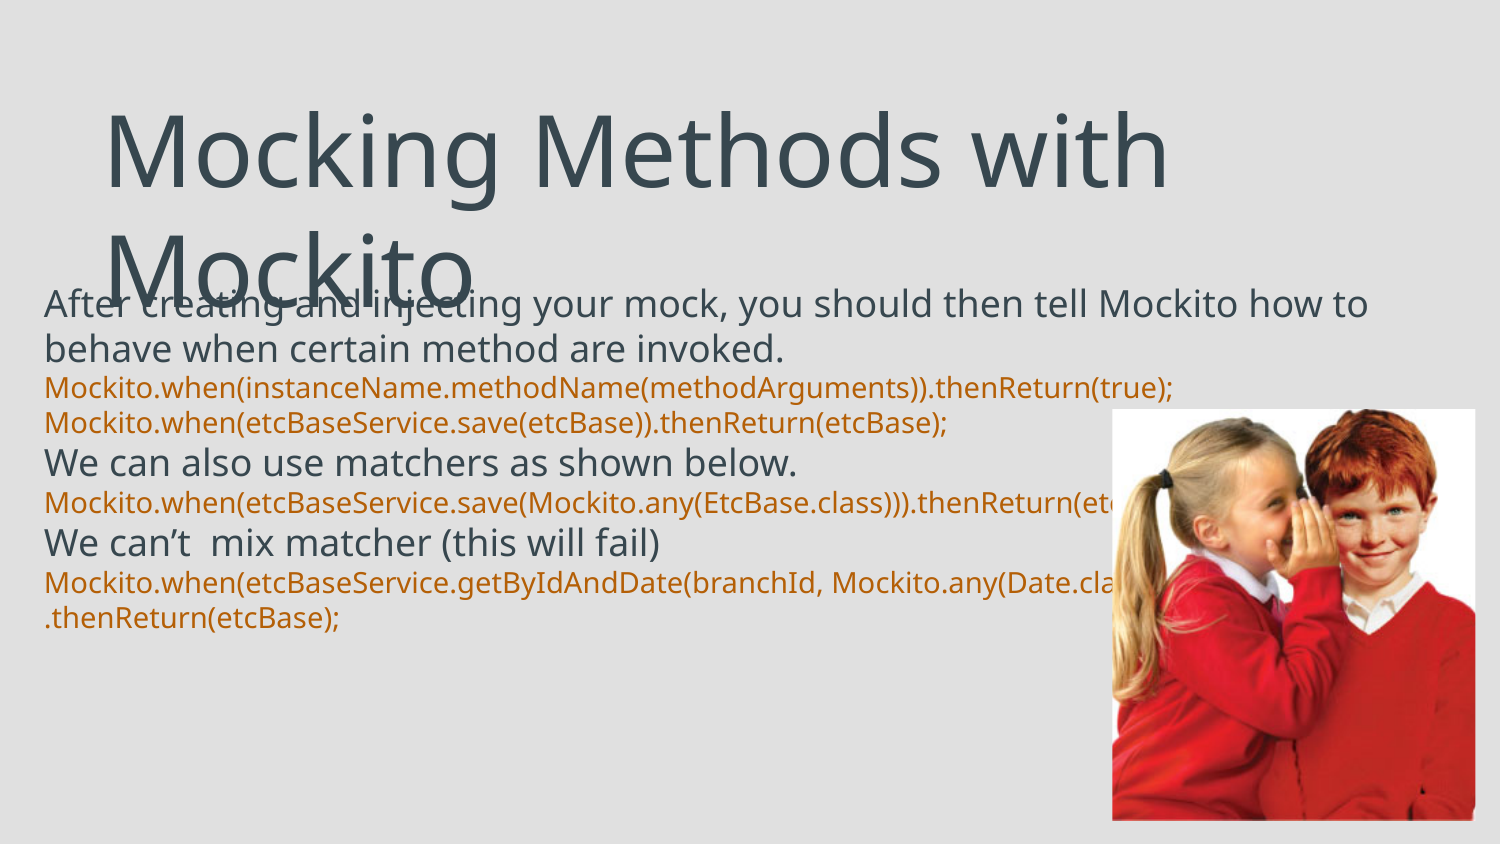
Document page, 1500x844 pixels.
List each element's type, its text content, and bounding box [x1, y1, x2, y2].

title Mocking Methods with Mockito [87, 72, 1270, 199]
title After creating and injecting your mock, you should then tell Mockito how to behave when certain method are invoked. Mockito.when(instanceName.methodName(methodArguments)).thenReturn(true); Mockito.when(etcBaseService.save(etcBase)).thenReturn(etcBase); We can also use matchers as shown below. Mockito.when(etcBaseService.save(Mockito.any(EtcBase.class))).thenReturn(etcBase); We can’t mix matcher (this will fail) Mockito.when(etcBaseService.getByIdAndDate(branchId, Mockito.any(Date.class))) .thenReturn(etcBase); [28, 264, 1444, 790]
picture [1112, 409, 1476, 821]
